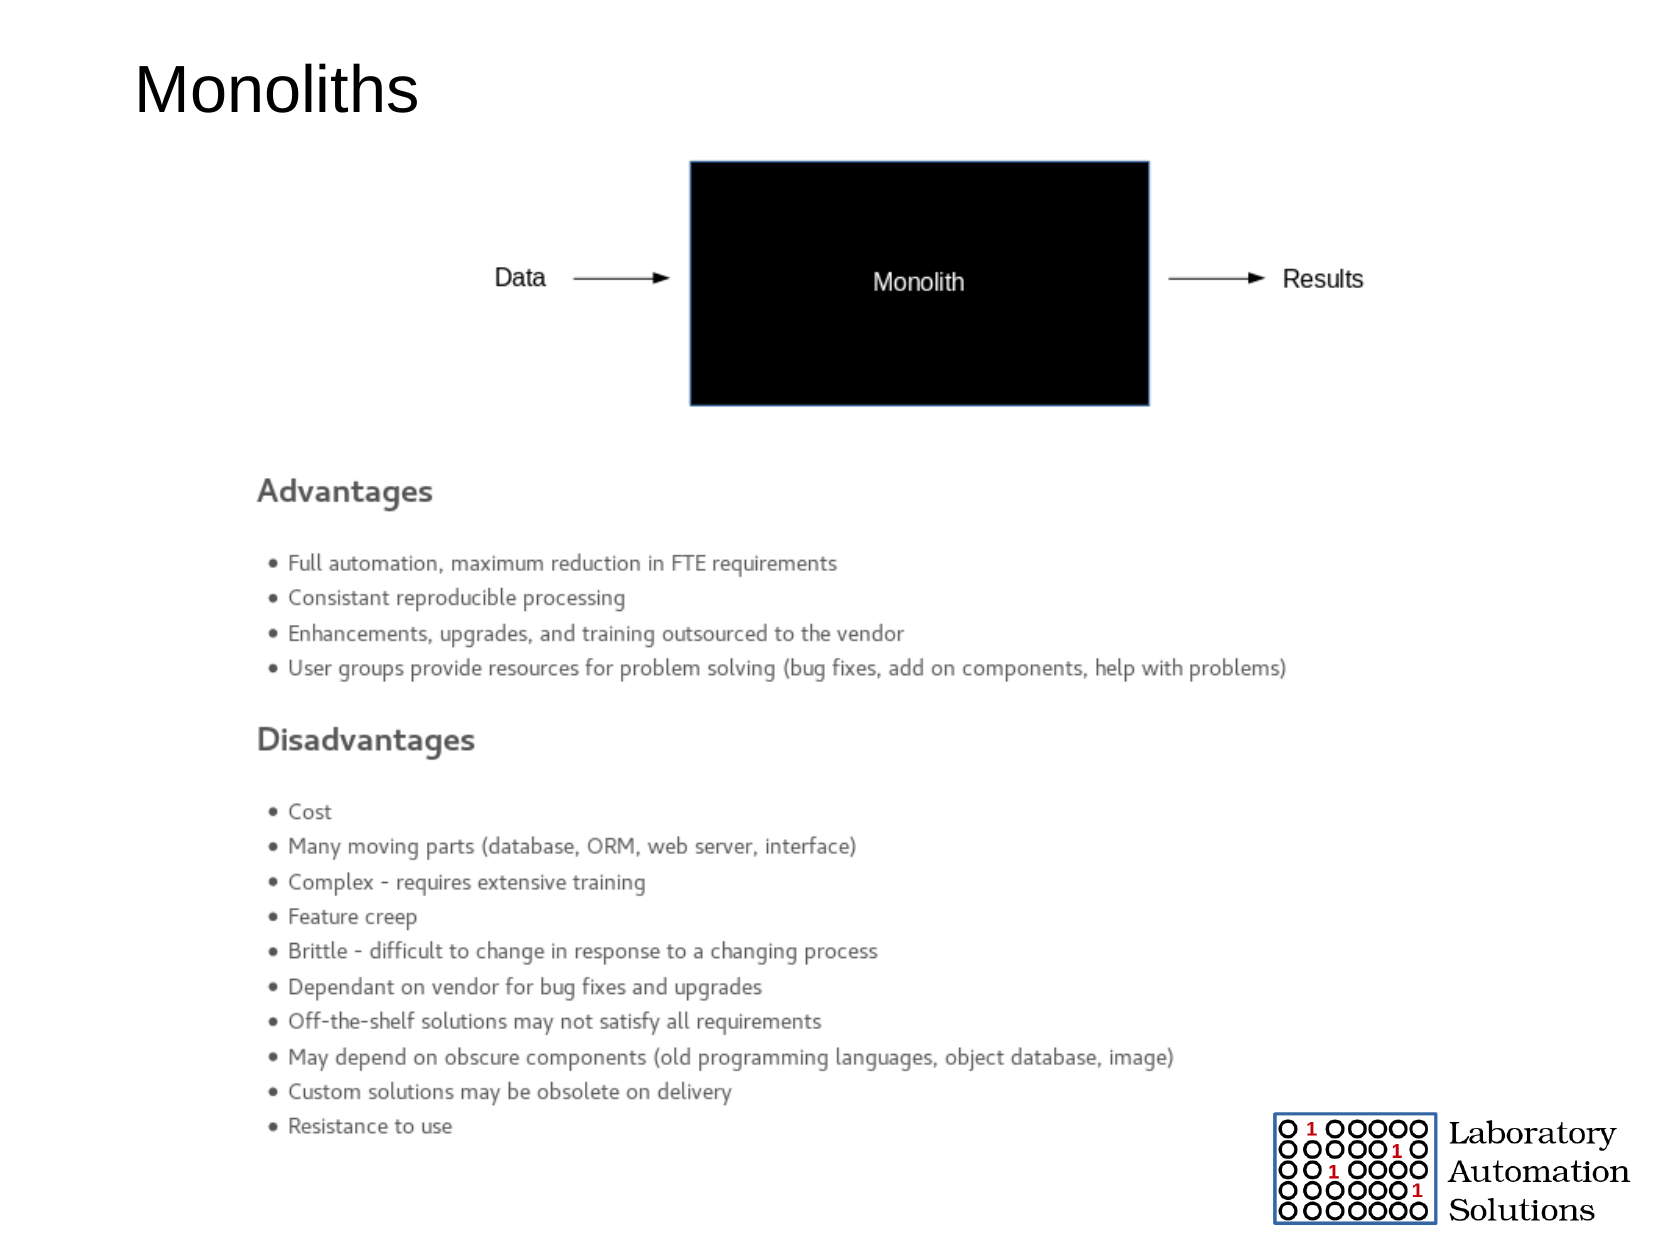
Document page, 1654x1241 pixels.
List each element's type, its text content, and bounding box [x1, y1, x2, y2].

picture [254, 141, 1636, 1231]
text_box Monoliths [120, 45, 526, 151]
